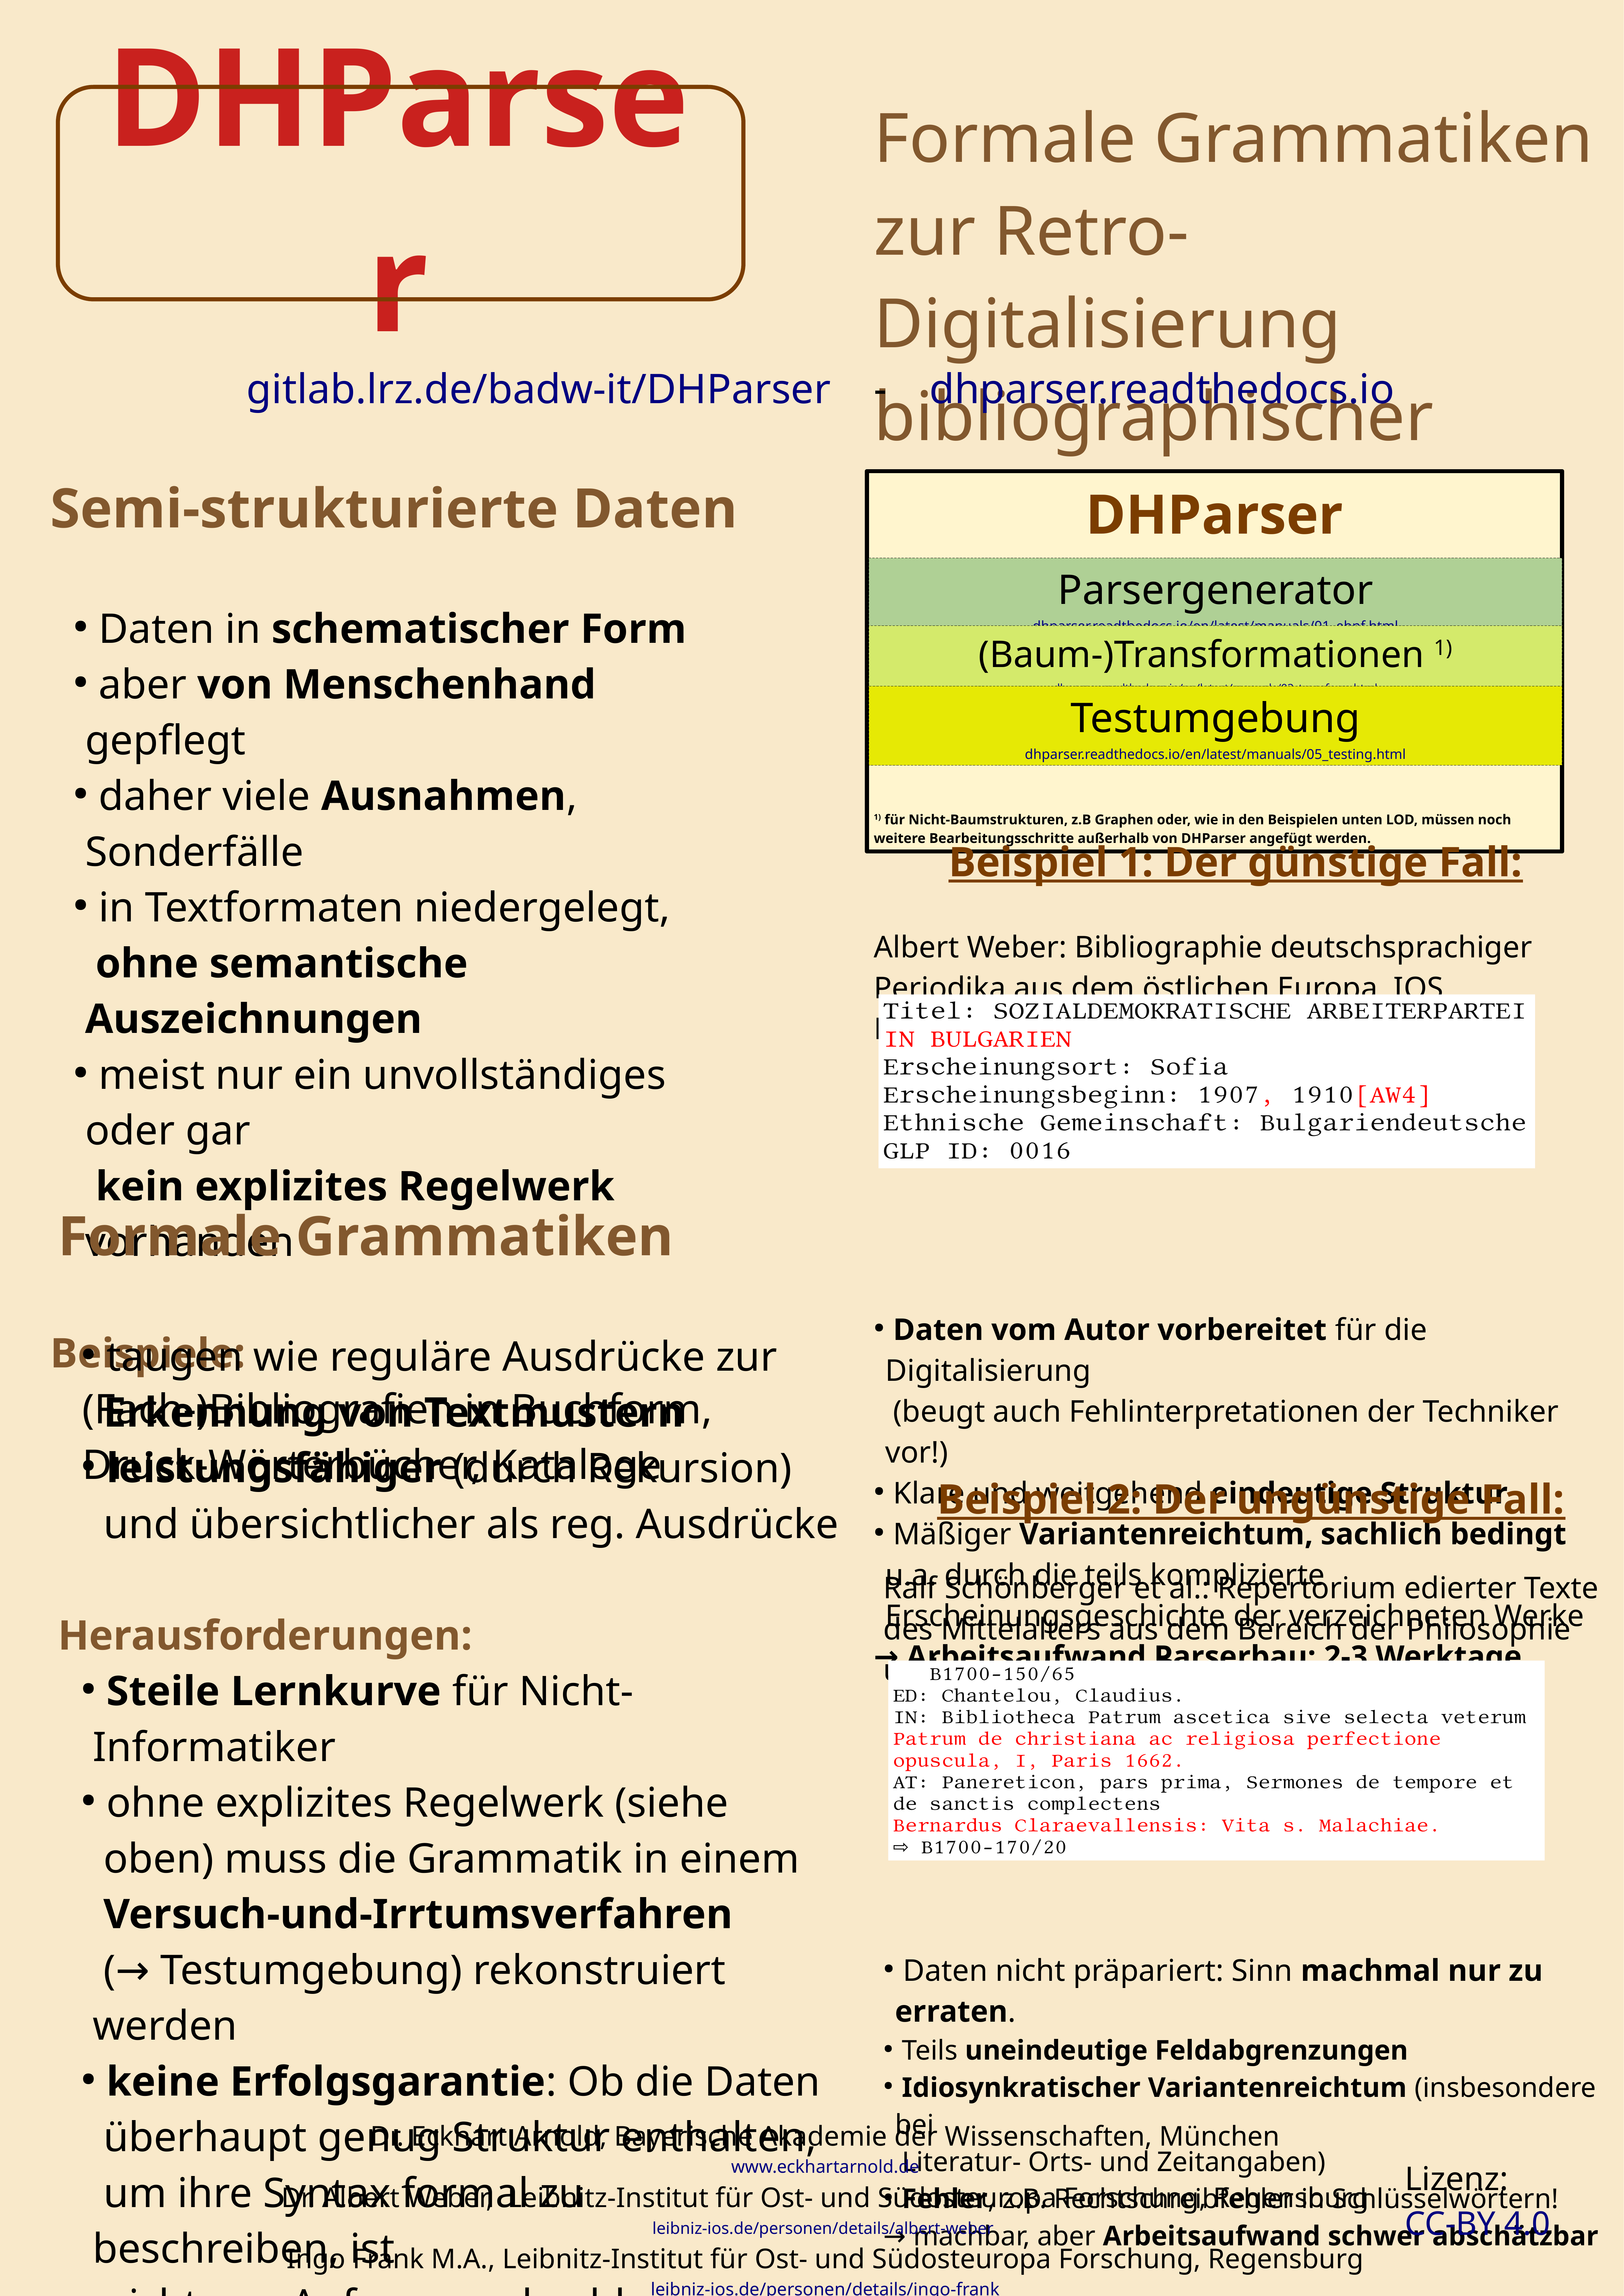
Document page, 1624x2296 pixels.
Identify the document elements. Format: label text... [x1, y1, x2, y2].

text_box Titel: SOZIALDEMOKRATISCHE ARBEITERPARTEI IN BULGARIEN Erscheinungsort: Sofia Erscheinungsbeginn: 1907, 1910[AW4] Ethnische Gemeinschaft: Bulgariendeutsche GLP ID: 0016 [879, 994, 1535, 1168]
text_box gitlab.lrz.de/badw-it/DHParser - dhparser.readthedocs.io [67, 357, 1574, 409]
text_box Testumgebung dhparser.readthedocs.io/en/latest/manuals/05_testing.html [869, 686, 1562, 753]
text_box Beispiel 2: Der ungünstige Fall: Ralf Schönberger et al.: Repertorium edierter Texte des Mittelalters aus dem Bereich der Philosophie und angrenzender Gebiete Daten nicht präpariert: Sinn machmal nur zu erraten. Teils uneindeutige Feldabgrenzungen Idiosynkratischer Variantenreichtum (insbesondere bei Literatur- Orts- und Zeitangaben) Fehler, z.B. Rechtschreibfehler in Schlüsselwörtern! → machbar, aber Arbeitsaufwand schwer abschätzbar [879, 1467, 1624, 2063]
text_box Formale Grammatiken taugen wie reguläre Ausdrücke zur Erkennung von Textmustern leistungsfähiger (durch Rekursion) und übersichtlicher als reg. Ausdrücke Herausforderungen: Steile Lernkurve für Nicht-Informatiker ohne explizites Regelwerk (siehe oben) muss die Grammatik in einem Versuch-und-Irrtumsverfahren (→ Testumgebung) rekonstruiert werden keine Erfolgsgarantie: Ob die Daten überhaupt genug Struktur enthalten, um ihre Syntax formal zu beschreiben, ist nicht von Anfang an absehbar [58, 1197, 840, 2052]
text_box Beispiel 1: Der günstige Fall: Albert Weber: Bibliographie deutschsprachiger Periodika aus dem östlichen Europa, IOS Regensburg 2013. Daten vom Autor vorbereitet für die Digitalisierung (beugt auch Fehlinterpretationen der Techniker vor!) Klare und weitgehend eindeutige Struktur Mäßiger Variantenreichtum, sachlich bedingt u.a. durch die teils komplizierte Erscheinungsgeschichte der verzeichneten Werke → Arbeitsaufwand Parserbau: 2-3 Werktage [869, 830, 1603, 1438]
text_box Lizenz: CC-BY 4.0 [1400, 2153, 1564, 2240]
subtitle Semi-strukturierte Daten Daten in schematischer Form aber von Menschenhand gepflegt daher viele Ausnahmen, Sonderfälle in Textformaten niedergelegt, ohne semantische Auszeichnungen meist nur ein unvollständiges oder gar kein explizites Regelwerk vorhanden Beispiele: (Fach-)Bibliografien in Buchform, Druck-Wörterbücher, Kataloge [50, 469, 763, 1137]
text_box (Baum-)Transformationen 1) dhparser.readthedocs.io/en/latest/manuals/03_transform.html [869, 625, 1562, 686]
text_box Formale Grammatiken zur Retro-Digitalisierung bibliographischer Daten [869, 87, 1624, 403]
text_box DHParser 1) für Nicht-Baumstrukturen, z.B Graphen oder, wie in den Beispielen unten LOD, müssen noch weitere Bearbeitungsschritte außerhalb von DHParser angefügt werden. [867, 471, 1562, 792]
text_box Dr. Eckhart Arnold, Bayerische Akademie der Wissenschaften, München www.eckhartarnold.de Dr. Albert Weber, Leibnitz-Institut für Ost- und Südosteuropa Forschung, Regensburg leibniz-ios.de/personen/details/albert-weber Ingo Frank M.A., Leibnitz-Institut für Ost- und Südosteuropa Forschung, Regensburg leibniz-ios.de/personen/details/ingo-frank [67, 2114, 1583, 2273]
title DHParser [81, 89, 715, 282]
text_box B1700-150/65 ED: Chantelou, Claudius. IN: Bibliotheca Patrum ascetica sive selecta veterum Patrum de christiana ac religiosa perfectione opuscula, I, Paris 1662. AT: Panereticon, pars prima, Sermones de tempore et de sanctis complectens Bernardus Claraevallensis: Vita s. Malachiae. ⇨ B1700-170/20 [888, 1660, 1545, 1860]
text_box Parsergenerator dhparser.readthedocs.io/en/latest/manuals/01_ebnf.html [869, 558, 1562, 625]
